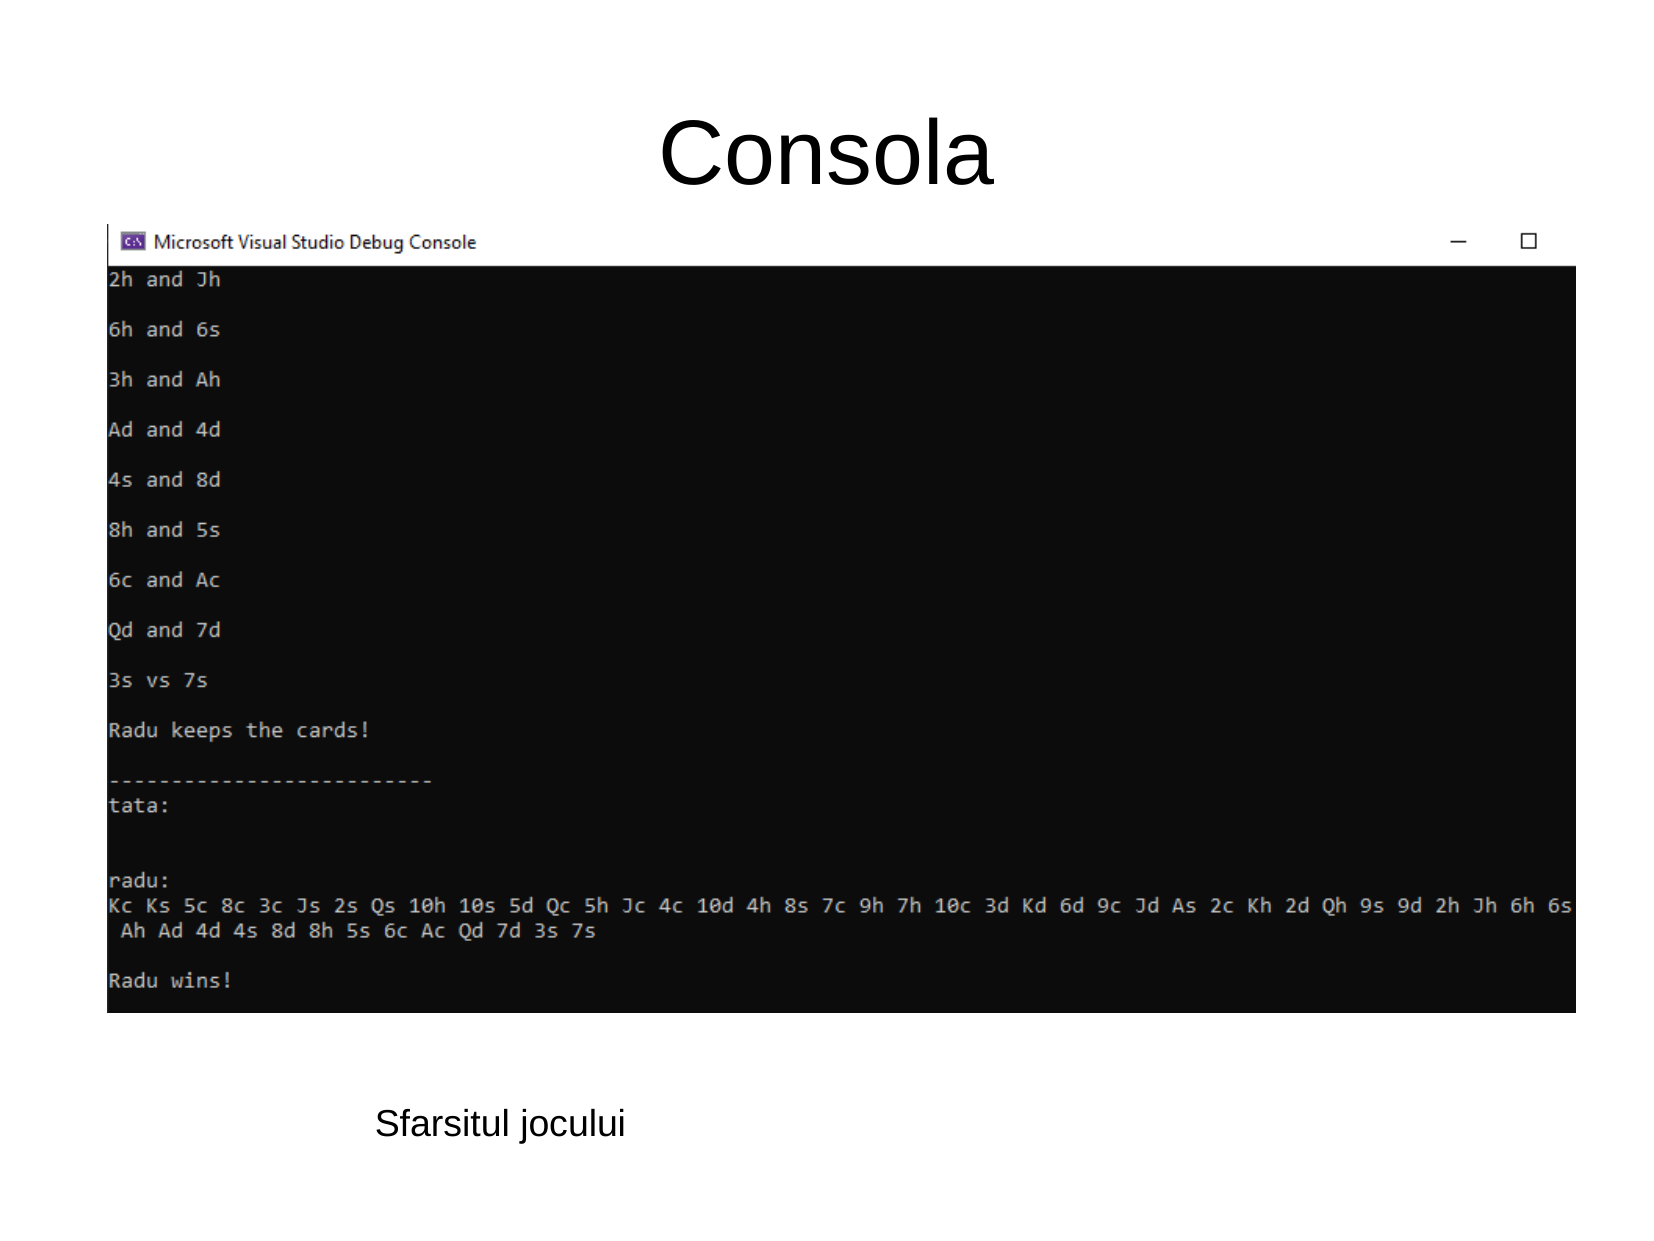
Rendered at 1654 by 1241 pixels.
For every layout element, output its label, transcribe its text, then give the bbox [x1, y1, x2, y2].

picture [107, 224, 1576, 1013]
title Consola [82, 49, 1571, 257]
text_box Sfarsitul jocului [360, 1095, 1186, 1152]
